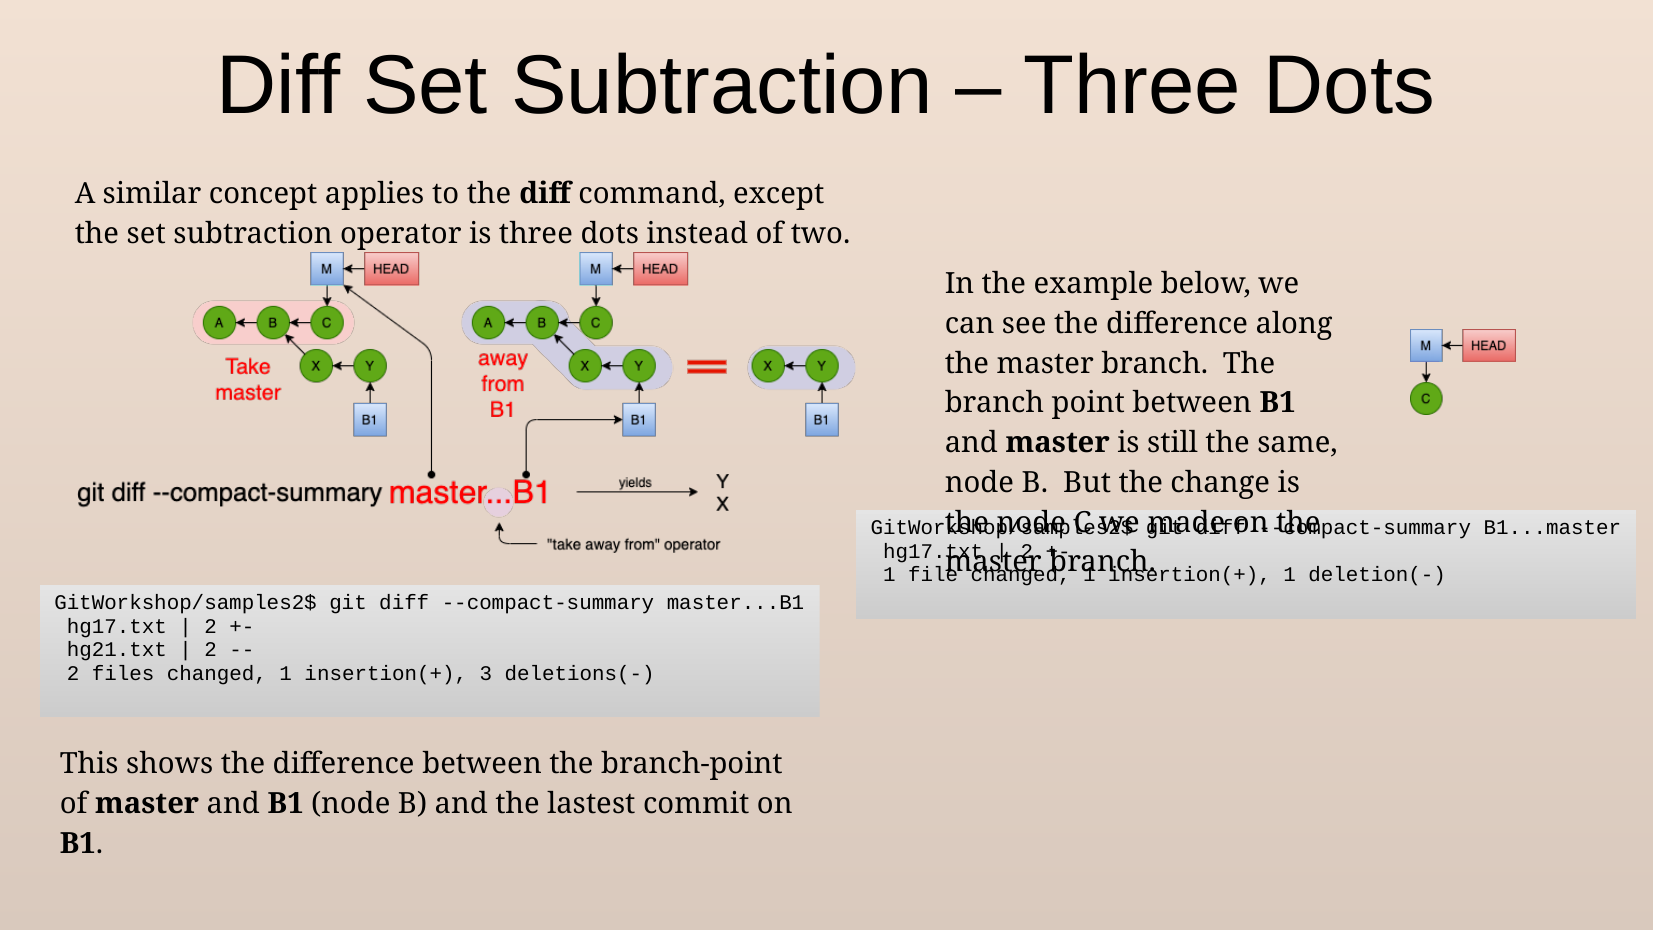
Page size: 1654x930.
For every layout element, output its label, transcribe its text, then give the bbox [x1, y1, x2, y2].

picture [63, 252, 856, 556]
text_box In the example below, we can see the difference along the master branch. The branch point between B1 and master is still the same, node B. But the change is the node C we made on the master branch. [930, 255, 1366, 495]
text_box A similar concept applies to the diff command, except the set subtraction operator is three dots instead of two. [60, 165, 886, 246]
text_box This shows the difference between the branch-point of master and B1 (node B) and the lastest commit on B1. [45, 735, 826, 816]
text_box GitWorkshop/samples2$ git diff --compact-summary master...B1 hg17.txt | 2 +- hg21.txt | 2 -- 2 files changed, 1 insertion(+), 3 deletions(-) [39, 585, 820, 718]
picture [1410, 329, 1516, 415]
title Diff Set Subtraction – Three Dots [82, 19, 1571, 151]
text_box GitWorkshop/samples2$ git diff --compact-summary B1...master hg17.txt | 2 +- 1 file changed, 1 insertion(+), 1 deletion(-) [855, 510, 1636, 619]
